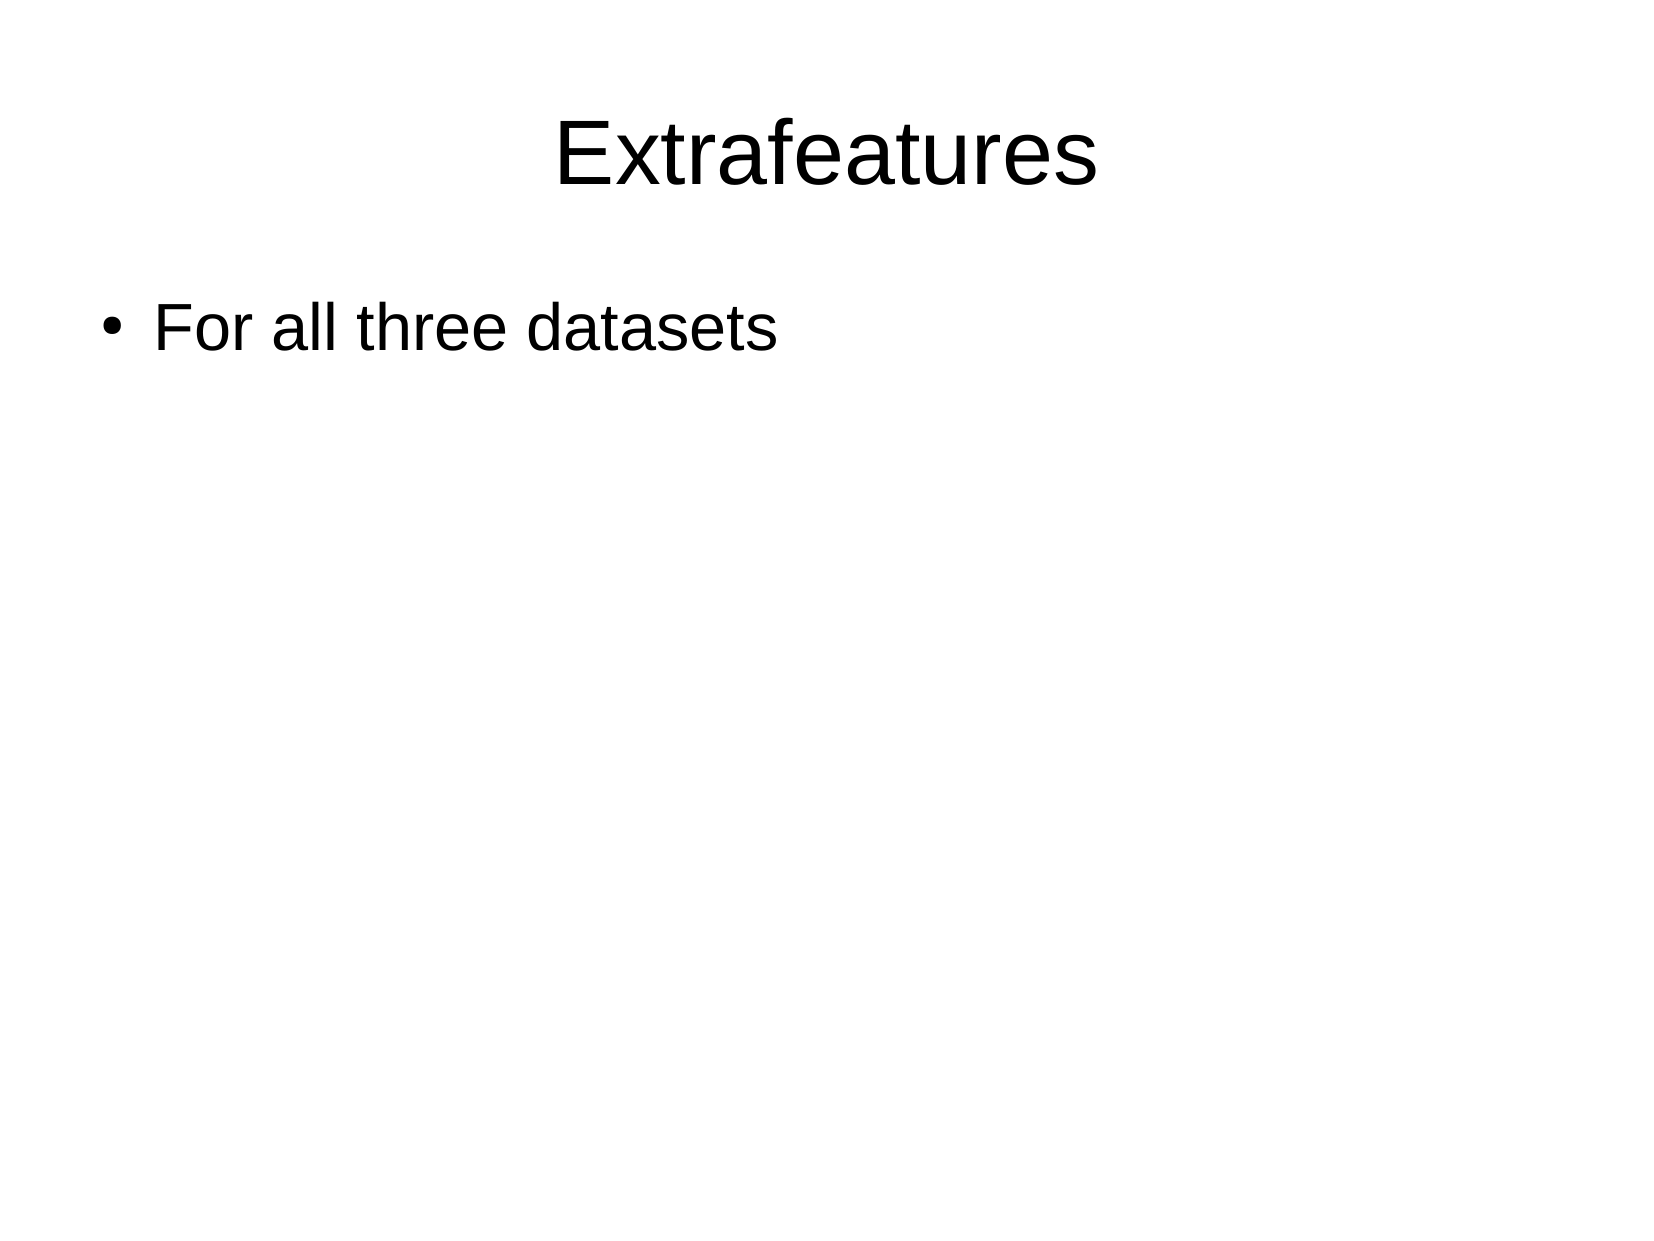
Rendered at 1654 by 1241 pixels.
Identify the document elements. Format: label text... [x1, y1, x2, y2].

title Extrafeatures [82, 49, 1571, 257]
list For all three datasets [82, 290, 1571, 1010]
